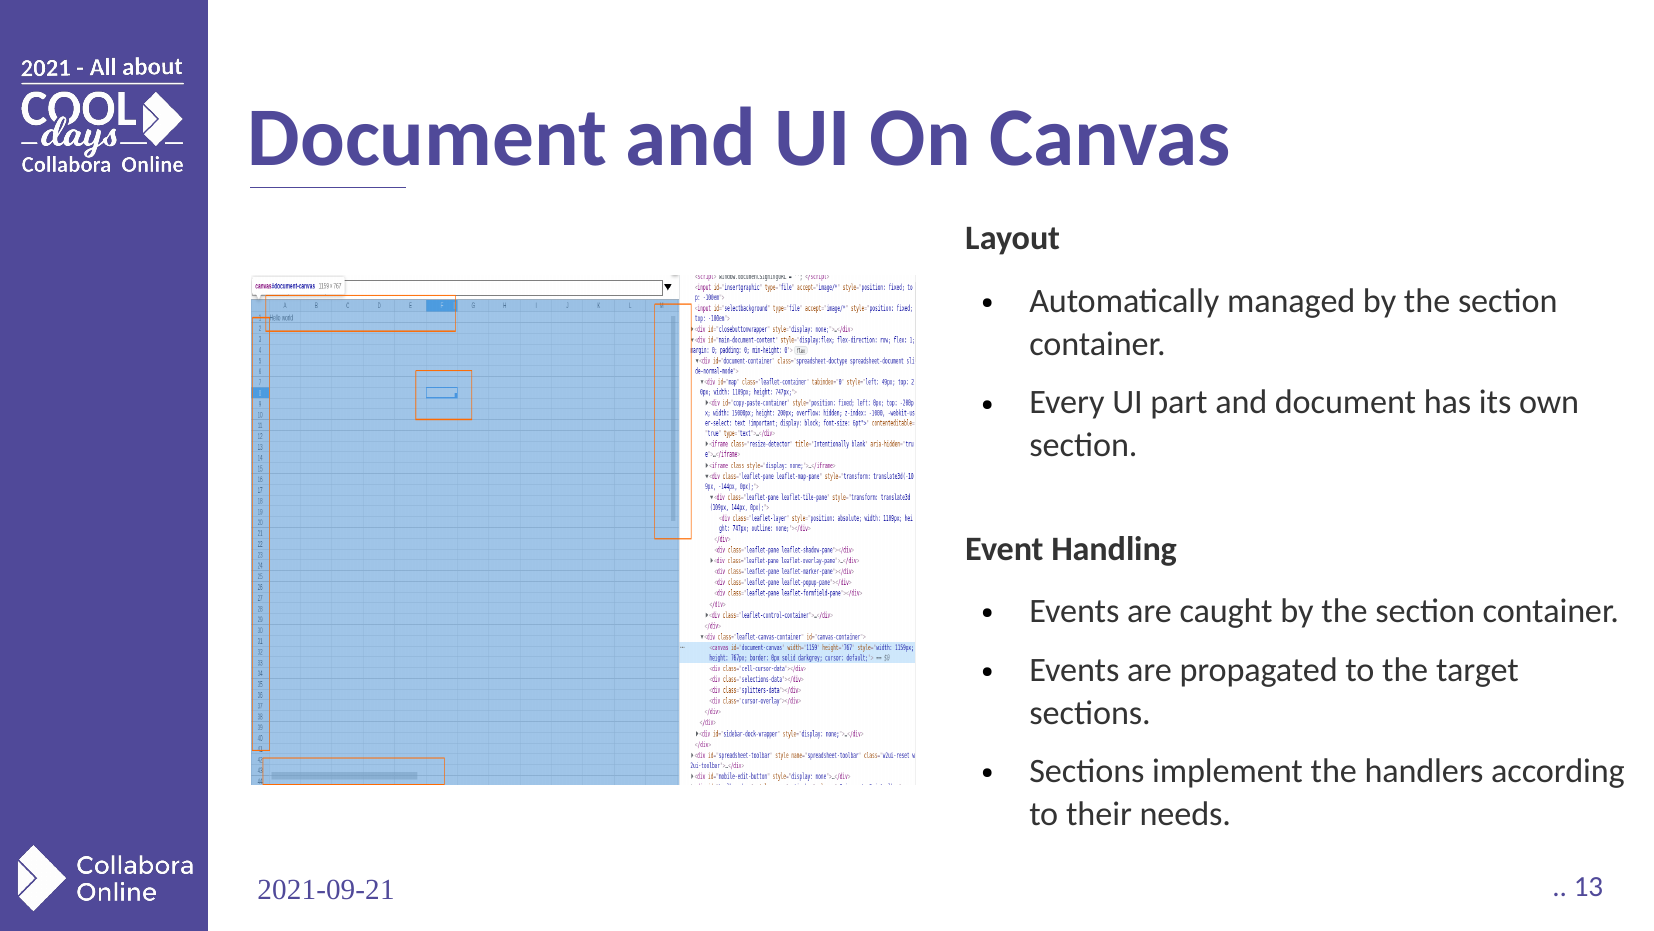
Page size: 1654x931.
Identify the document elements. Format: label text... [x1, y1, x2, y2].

picture [21, 57, 184, 172]
picture [251, 275, 916, 785]
list Layout Automatically managed by the section container. Every UI part and document has its own section. Event Handling Events are caught by the section container. Events are propagated to the target sections. Sections implement the handlers according to their needs. [965, 215, 1634, 837]
picture [13, 840, 197, 916]
title Document and UI On Canvas [247, 54, 1581, 186]
